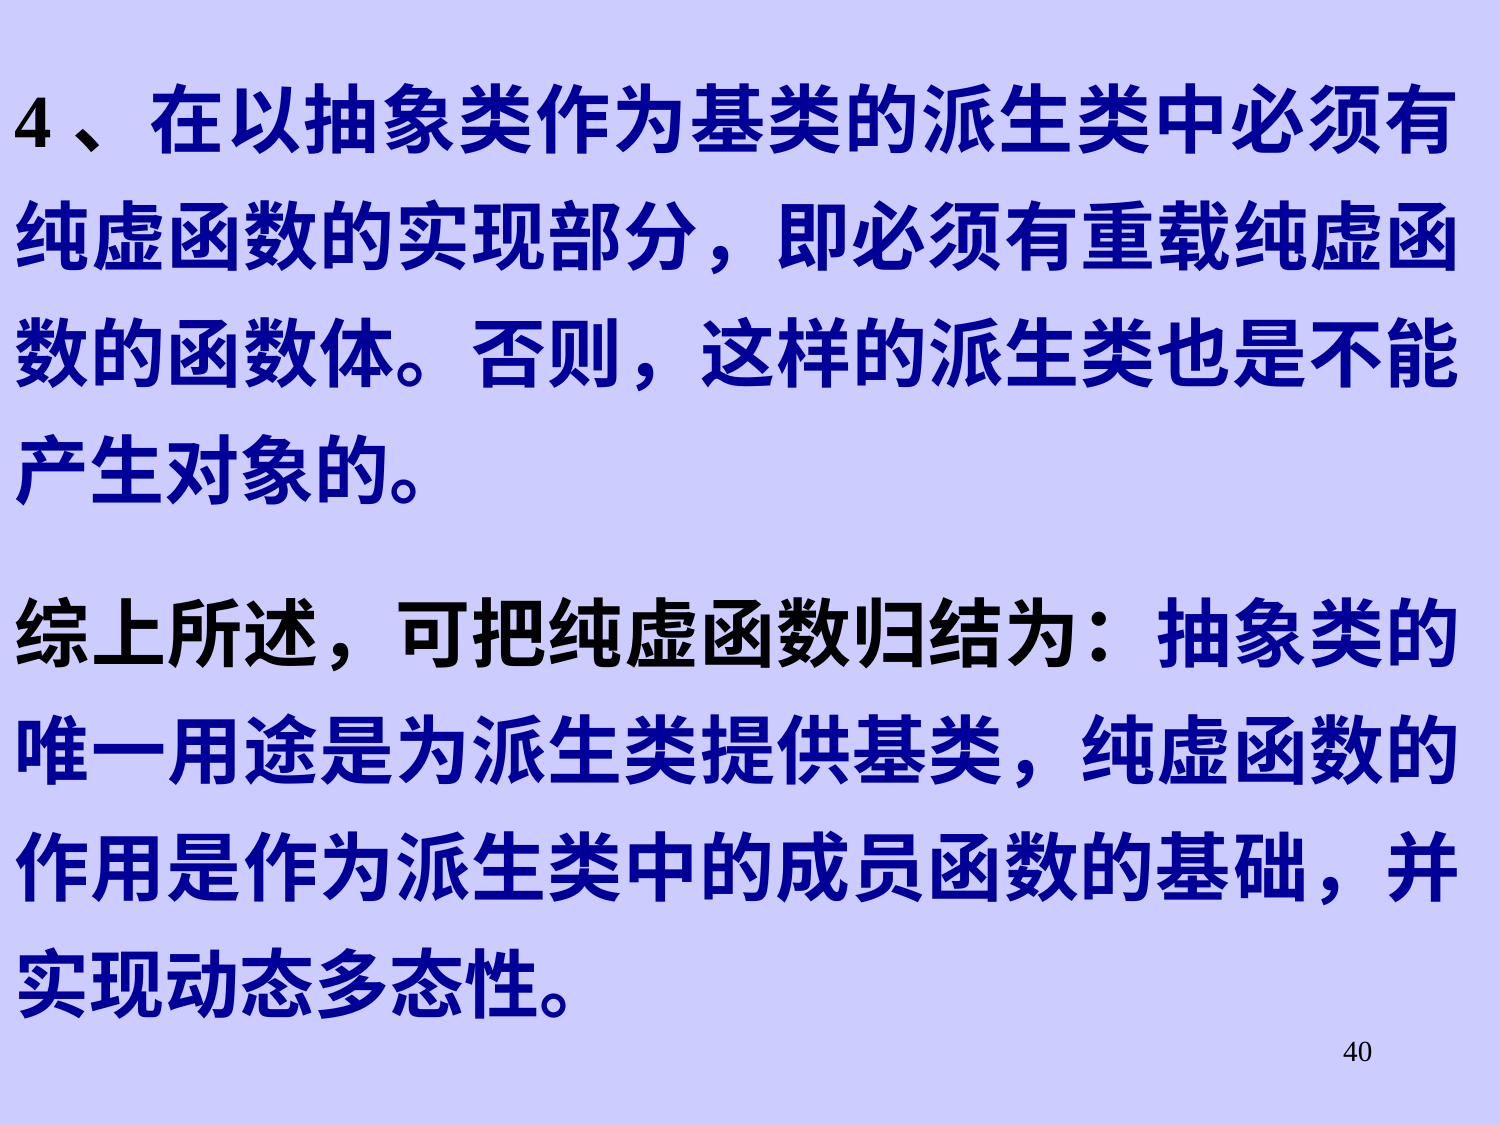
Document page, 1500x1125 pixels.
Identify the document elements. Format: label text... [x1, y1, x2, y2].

text_box 4、在以抽象类作为基类的派生类中必须有纯虚函数的实现部分，即必须有重载纯虚函数的函数体。否则，这样的派生类也是不能产生对象的。 综上所述，可把纯虚函数归结为：抽象类的唯一用途是为派生类提供基类，纯虚函数的作用是作为派生类中的成员函数的基础，并实现动态多态性。 [0, 37, 1476, 1036]
text_box <编号> [1074, 1036, 1388, 1101]
